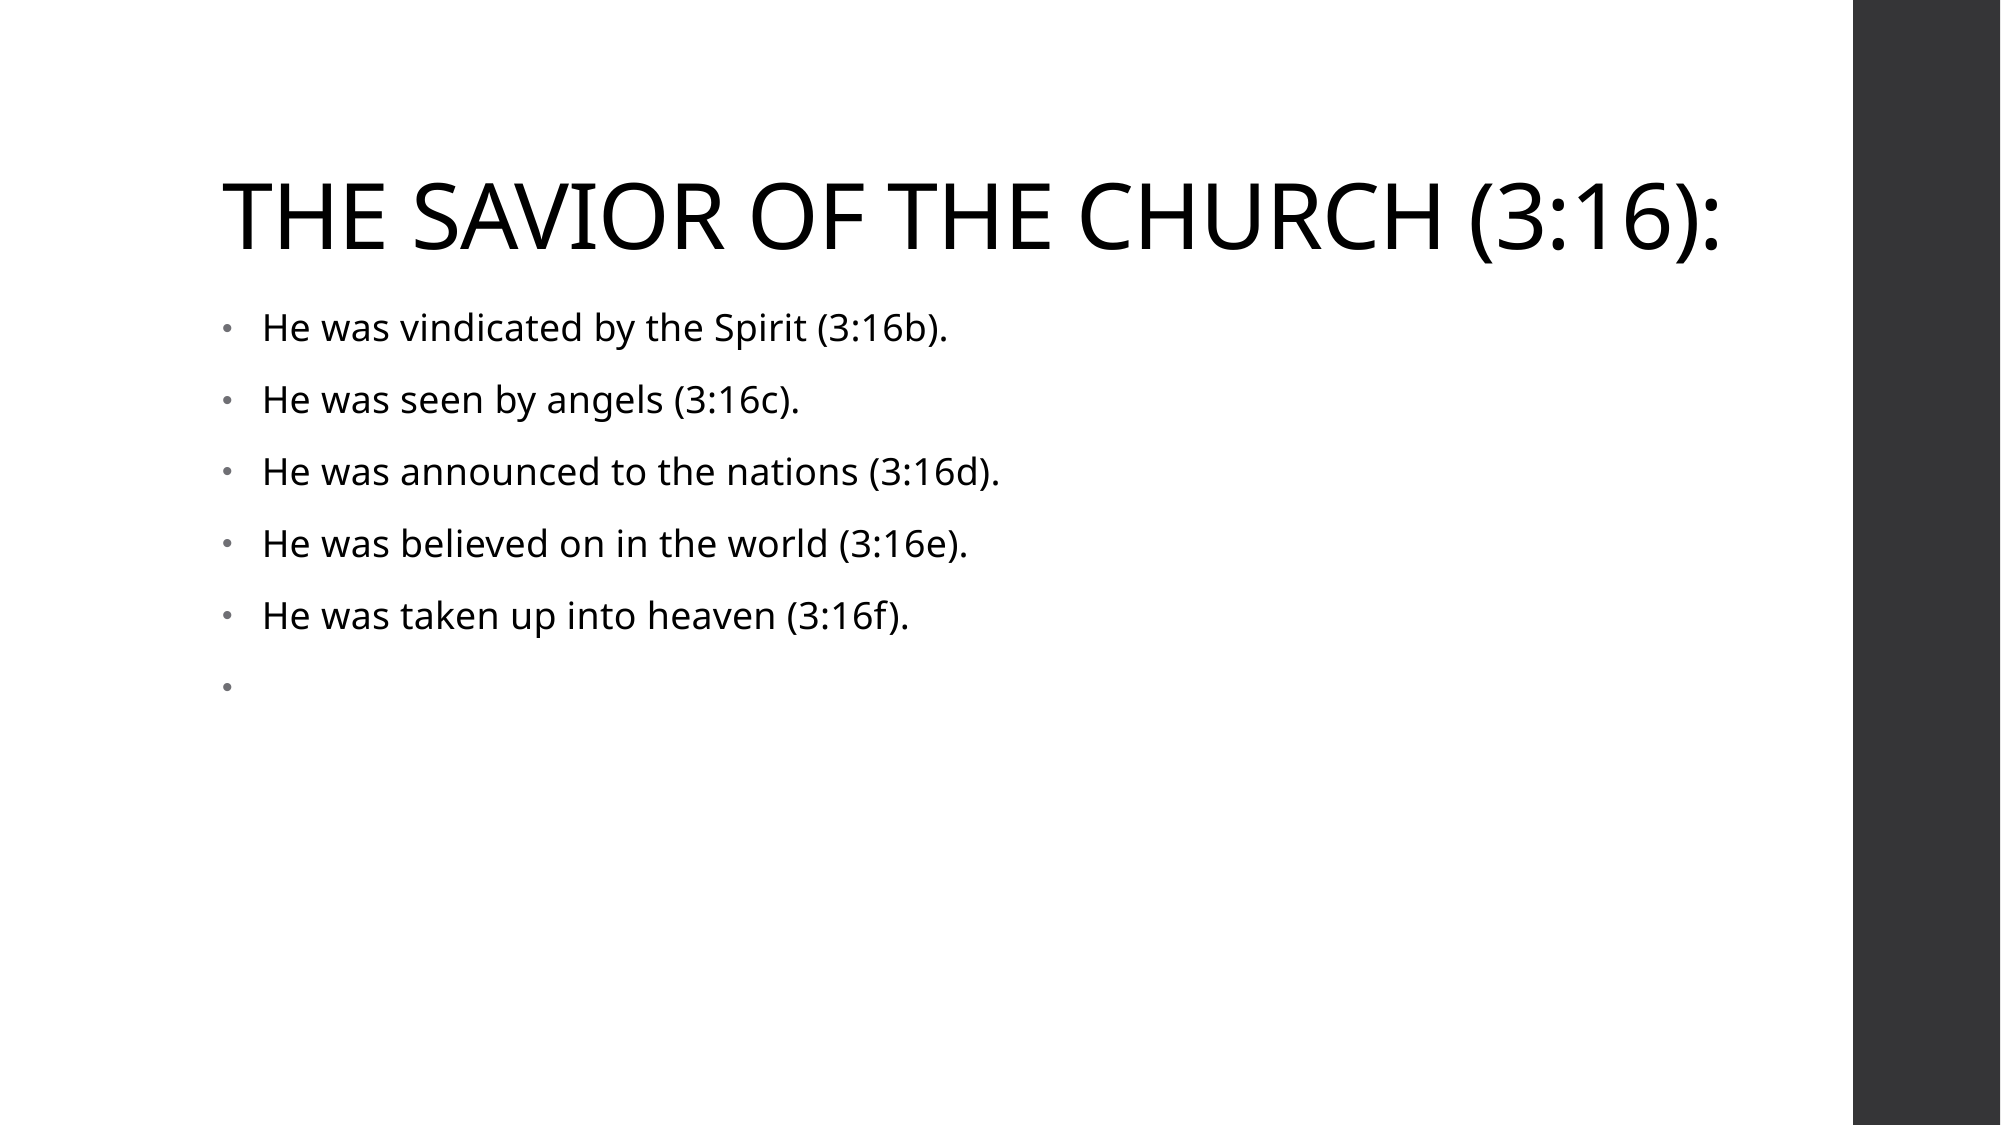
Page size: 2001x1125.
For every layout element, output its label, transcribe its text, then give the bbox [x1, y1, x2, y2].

list He was vindicated by the Spirit (3:16b). He was seen by angels (3:16c). He was announced to the nations (3:16d). He was believed on in the world (3:16e). He was taken up into heaven (3:16f). [206, 299, 1617, 1014]
title THE SAVIOR OF THE CHURCH (3:16): [206, 60, 1797, 278]
